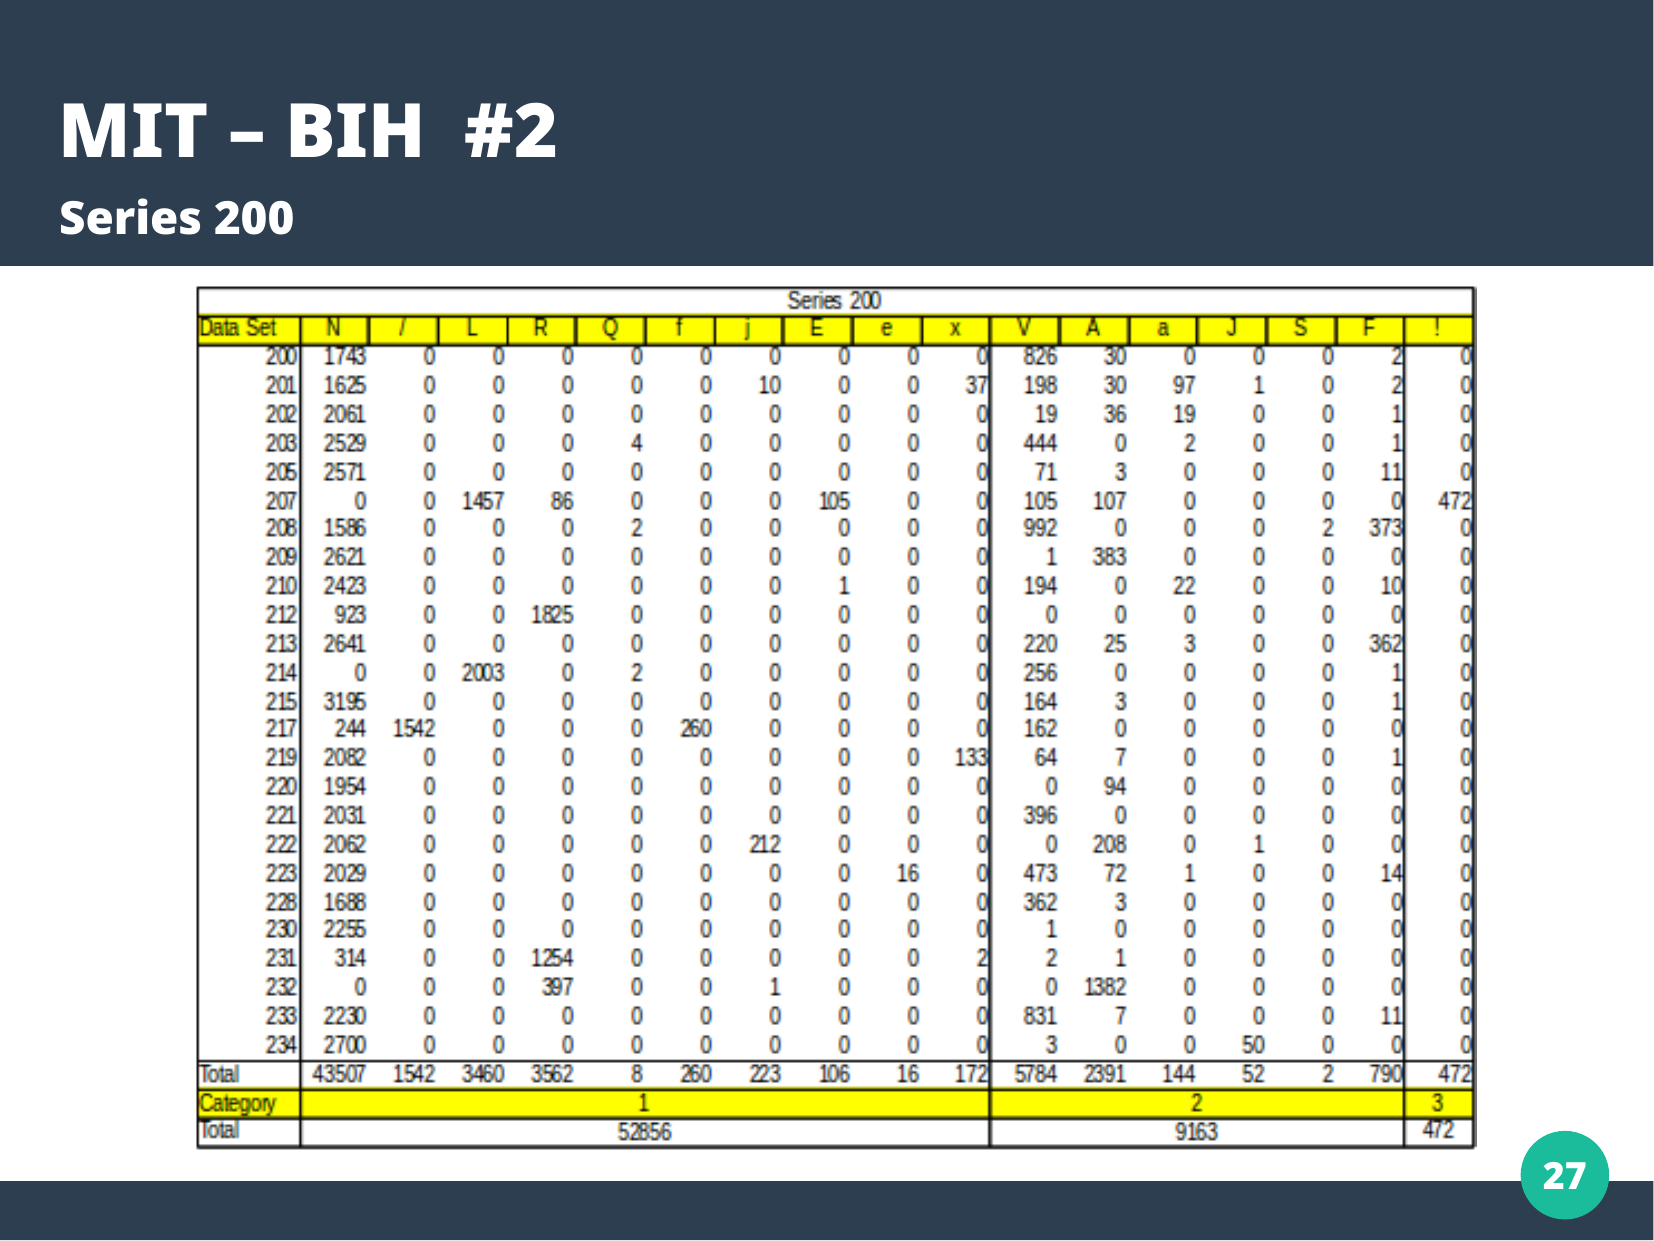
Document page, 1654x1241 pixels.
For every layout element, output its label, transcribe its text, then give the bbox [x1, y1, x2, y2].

title MIT – BIH #2 [58, 49, 1595, 207]
title Series 200 [59, 167, 1595, 266]
picture [195, 285, 1477, 1152]
